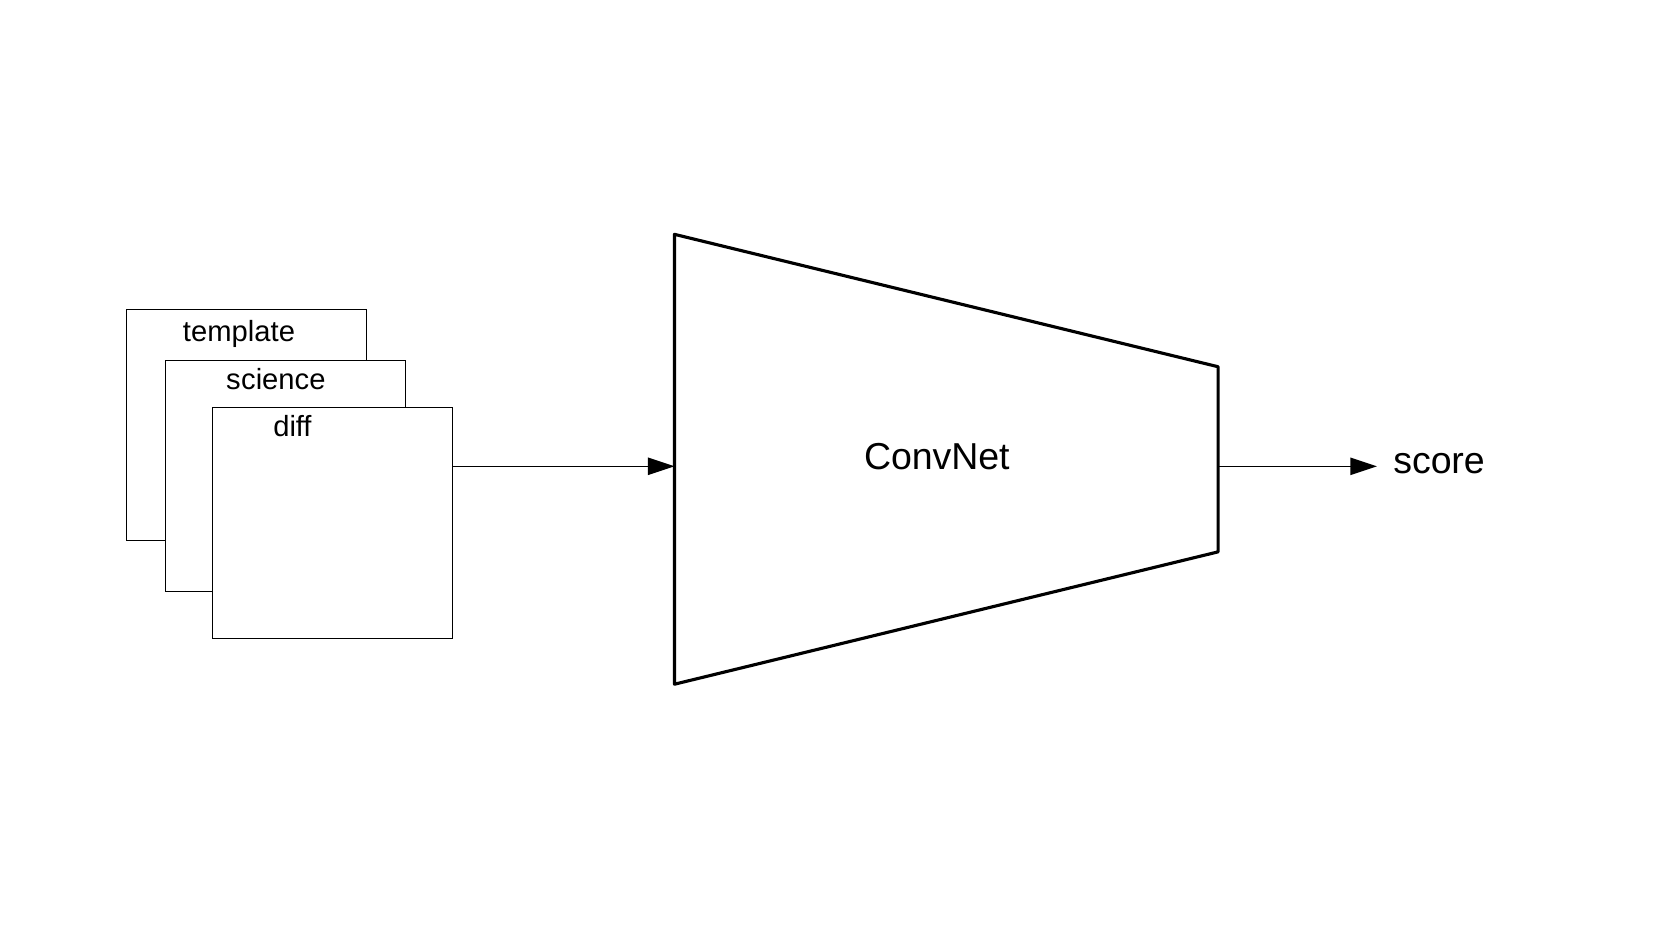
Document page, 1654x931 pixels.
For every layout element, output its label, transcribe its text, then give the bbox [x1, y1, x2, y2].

text_box [674, 234, 1219, 685]
text_box science [211, 355, 340, 404]
text_box [126, 309, 453, 639]
text_box ConvNet [849, 428, 1069, 500]
text_box template [168, 307, 351, 388]
text_box diff [258, 403, 327, 451]
text_box score [1378, 432, 1531, 504]
